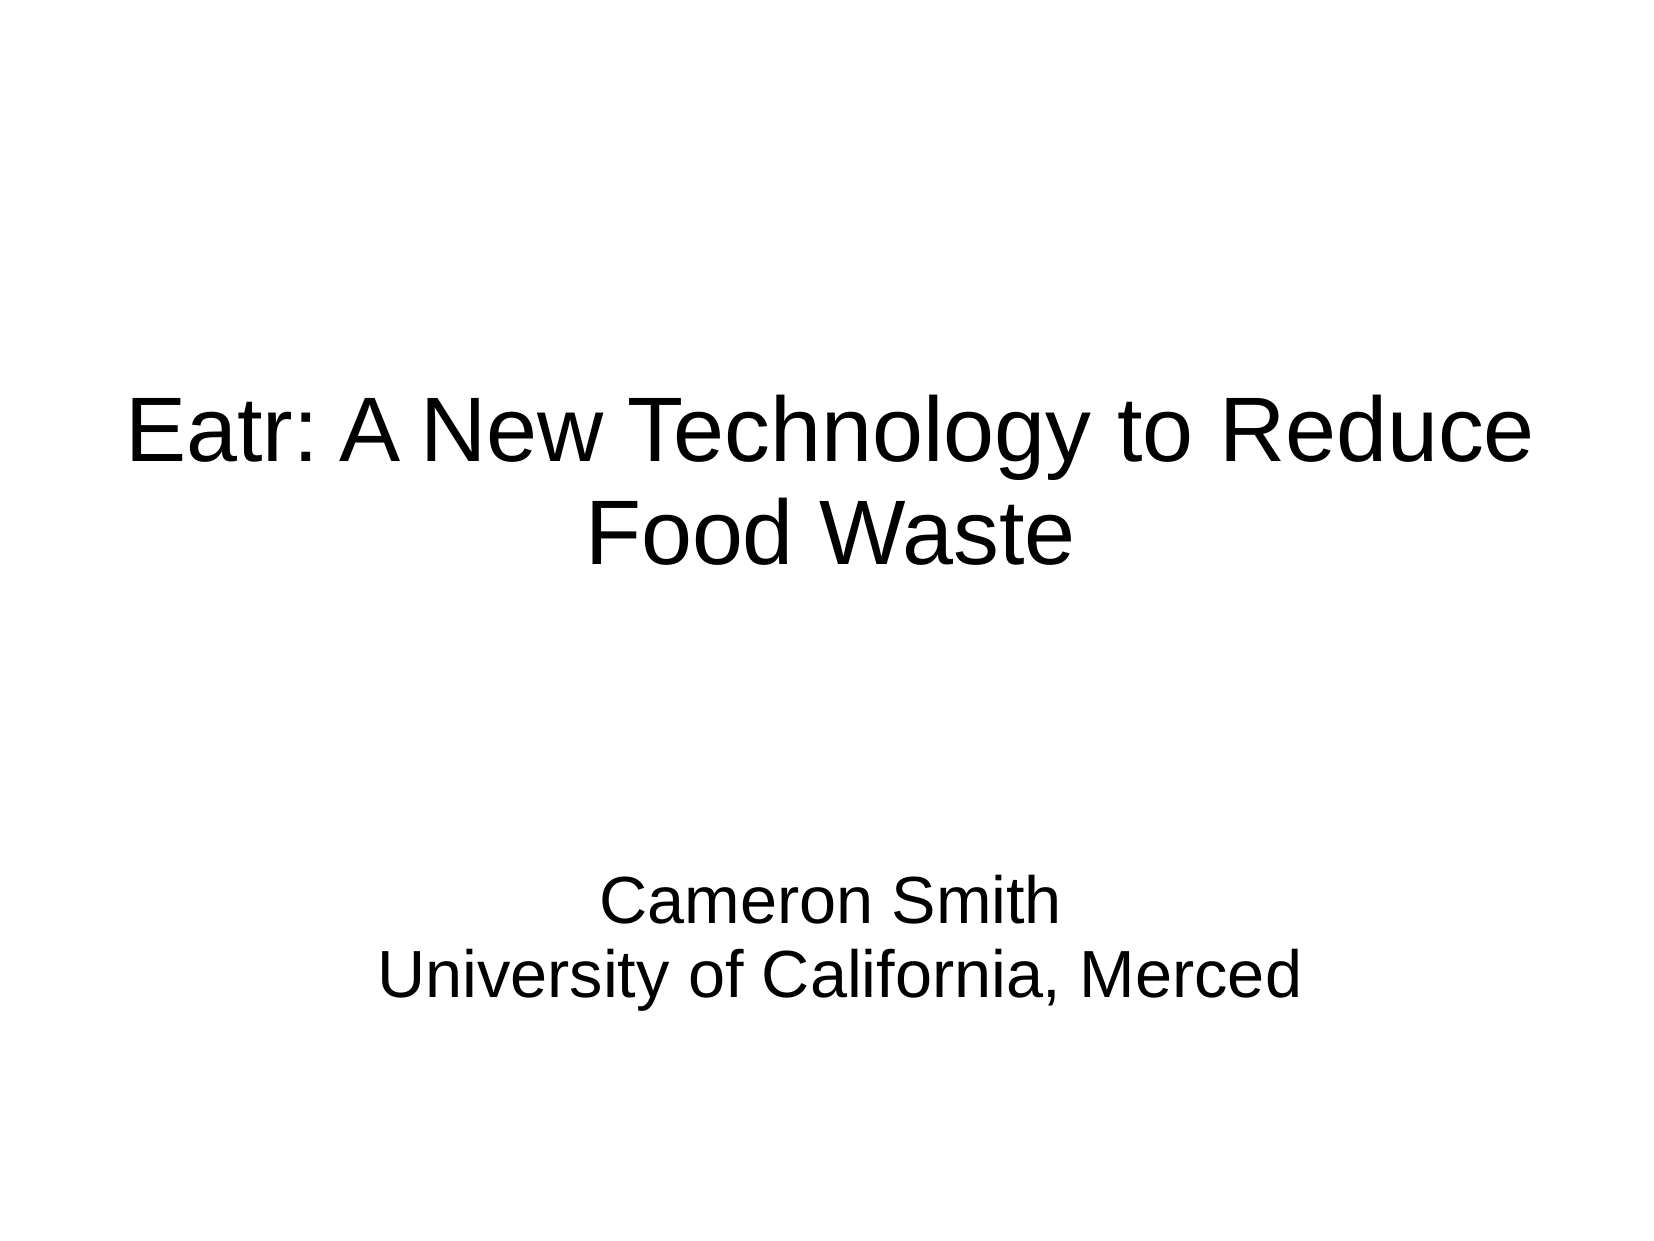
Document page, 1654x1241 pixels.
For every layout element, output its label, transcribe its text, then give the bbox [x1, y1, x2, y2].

title Eatr: A New Technology to Reduce Food Waste [86, 377, 1576, 586]
subtitle Cameron Smith University of California, Merced [86, 780, 1576, 1096]
